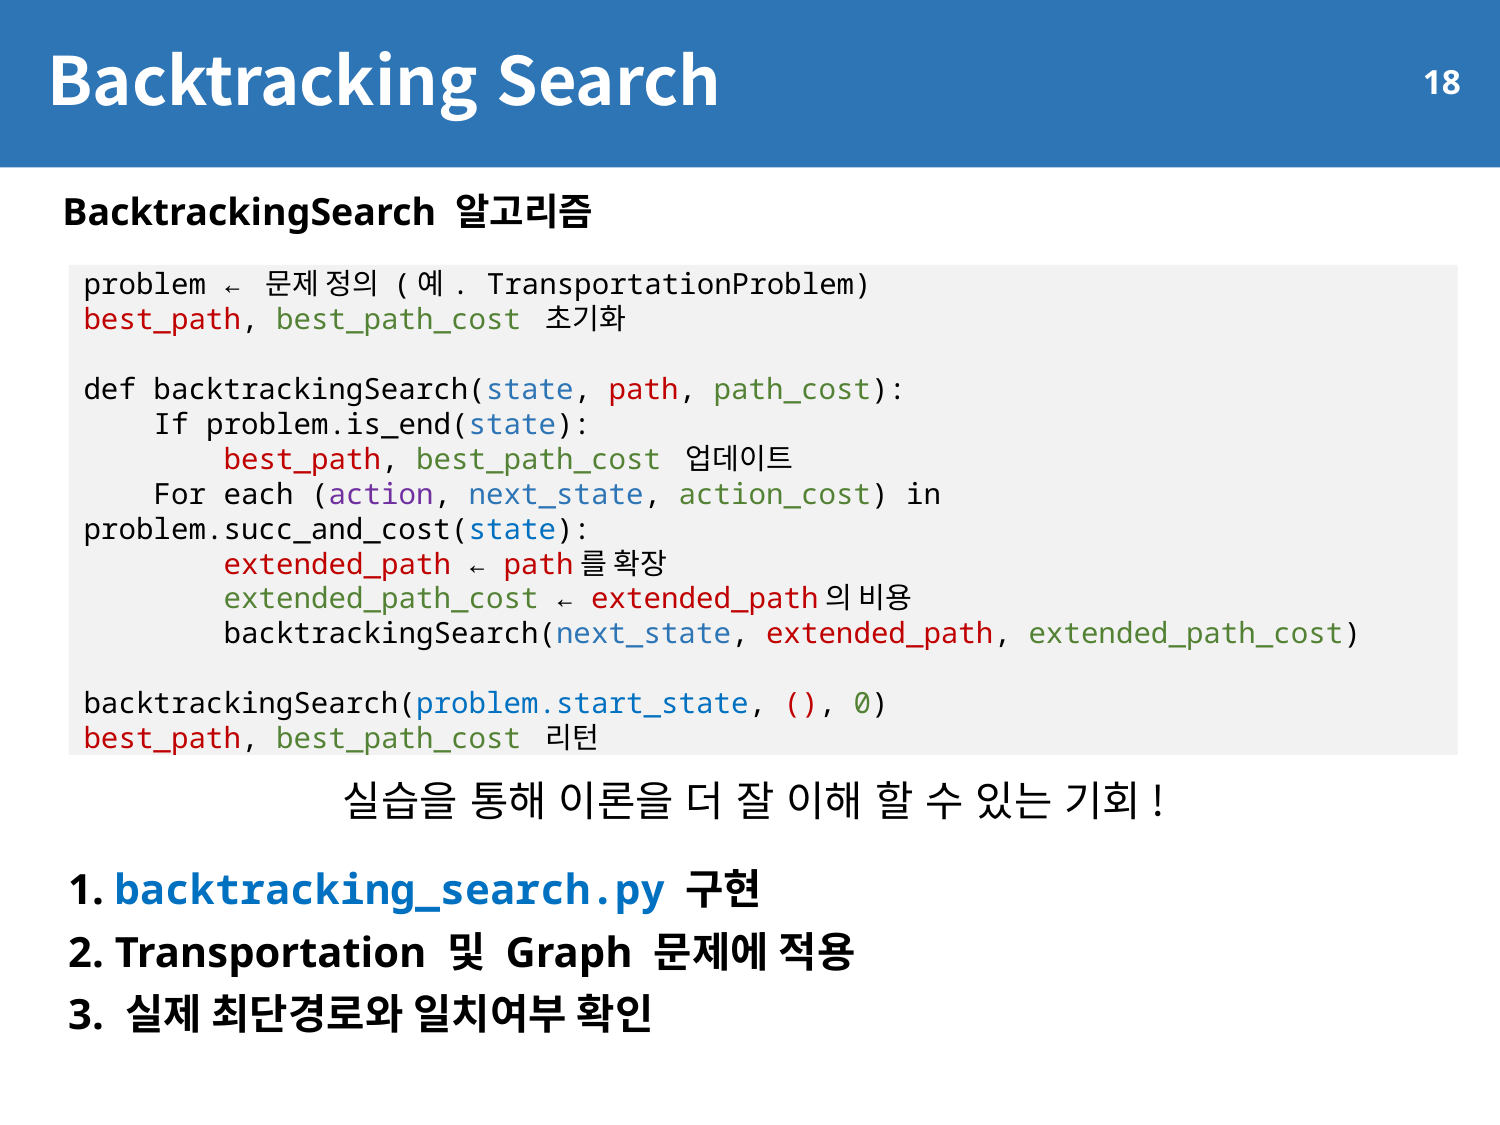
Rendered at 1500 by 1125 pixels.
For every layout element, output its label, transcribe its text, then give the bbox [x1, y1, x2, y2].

list 실습을 통해 이론을 더 잘 이해 할 수 있는 기회! [32, 767, 1476, 856]
text_box problem ← 문제 정의 (예. TransportationProblem) best_path, best_path_cost 초기화 def backtrackingSearch(state, path, path_cost): If problem.is_end(state): best_path, best_path_cost 업데이트 For each (action, next_state, action_cost) in problem.succ_and_cost(state): extended_path ← path를 확장 extended_path_cost ← extended_path의 비용 backtrackingSearch(next_state, extended_path, extended_path_cost) backtrackingSearch(problem.start_state, (), 0) best_path, best_path_cost 리턴 [68, 264, 1458, 755]
slide_number <number> [1273, 53, 1476, 114]
title Backtracking Search [32, 20, 1476, 148]
text_box BacktrackingSearch 알고리즘 [47, 180, 609, 241]
text_box 1. backtracking_search.py 구현 2. Transportation 및 Graph 문제에 적용 3. 실제 최단경로와 일치여부 확인 [53, 855, 881, 1046]
